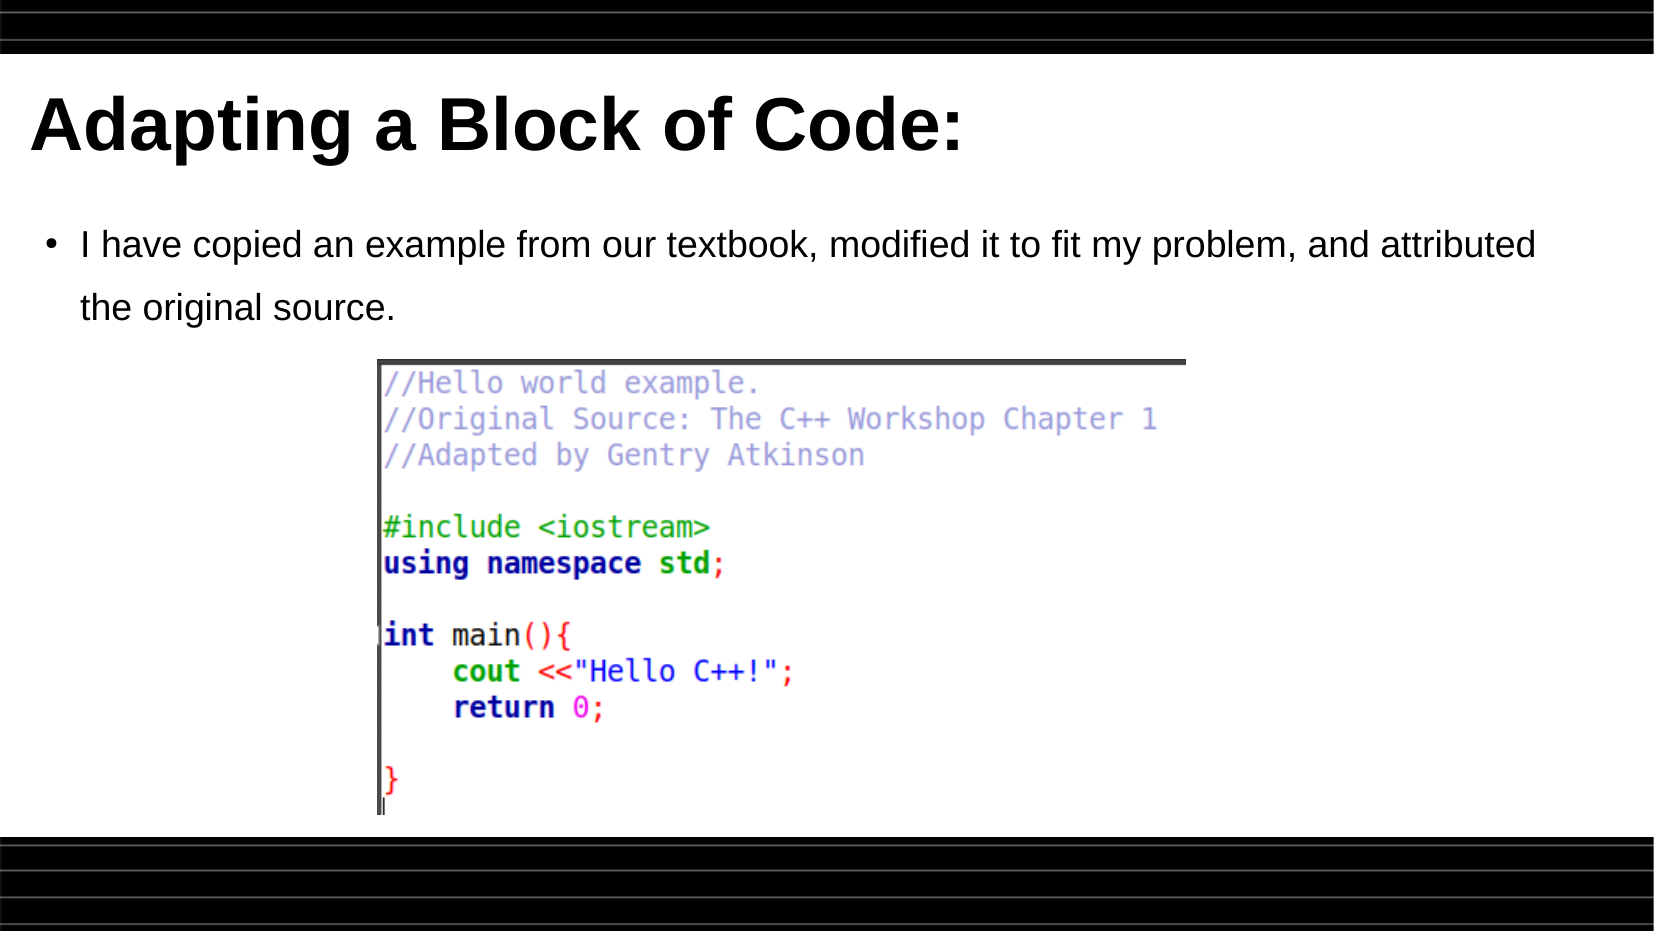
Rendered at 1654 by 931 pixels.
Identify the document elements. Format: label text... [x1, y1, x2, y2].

picture [377, 359, 1186, 815]
text_box I have copied an example from our textbook, modified it to fit my problem, and attributed the original source. [30, 195, 1576, 361]
picture [0, 0, 1654, 54]
text_box Adapting a Block of Code: [15, 75, 1591, 174]
picture [0, 837, 1654, 931]
